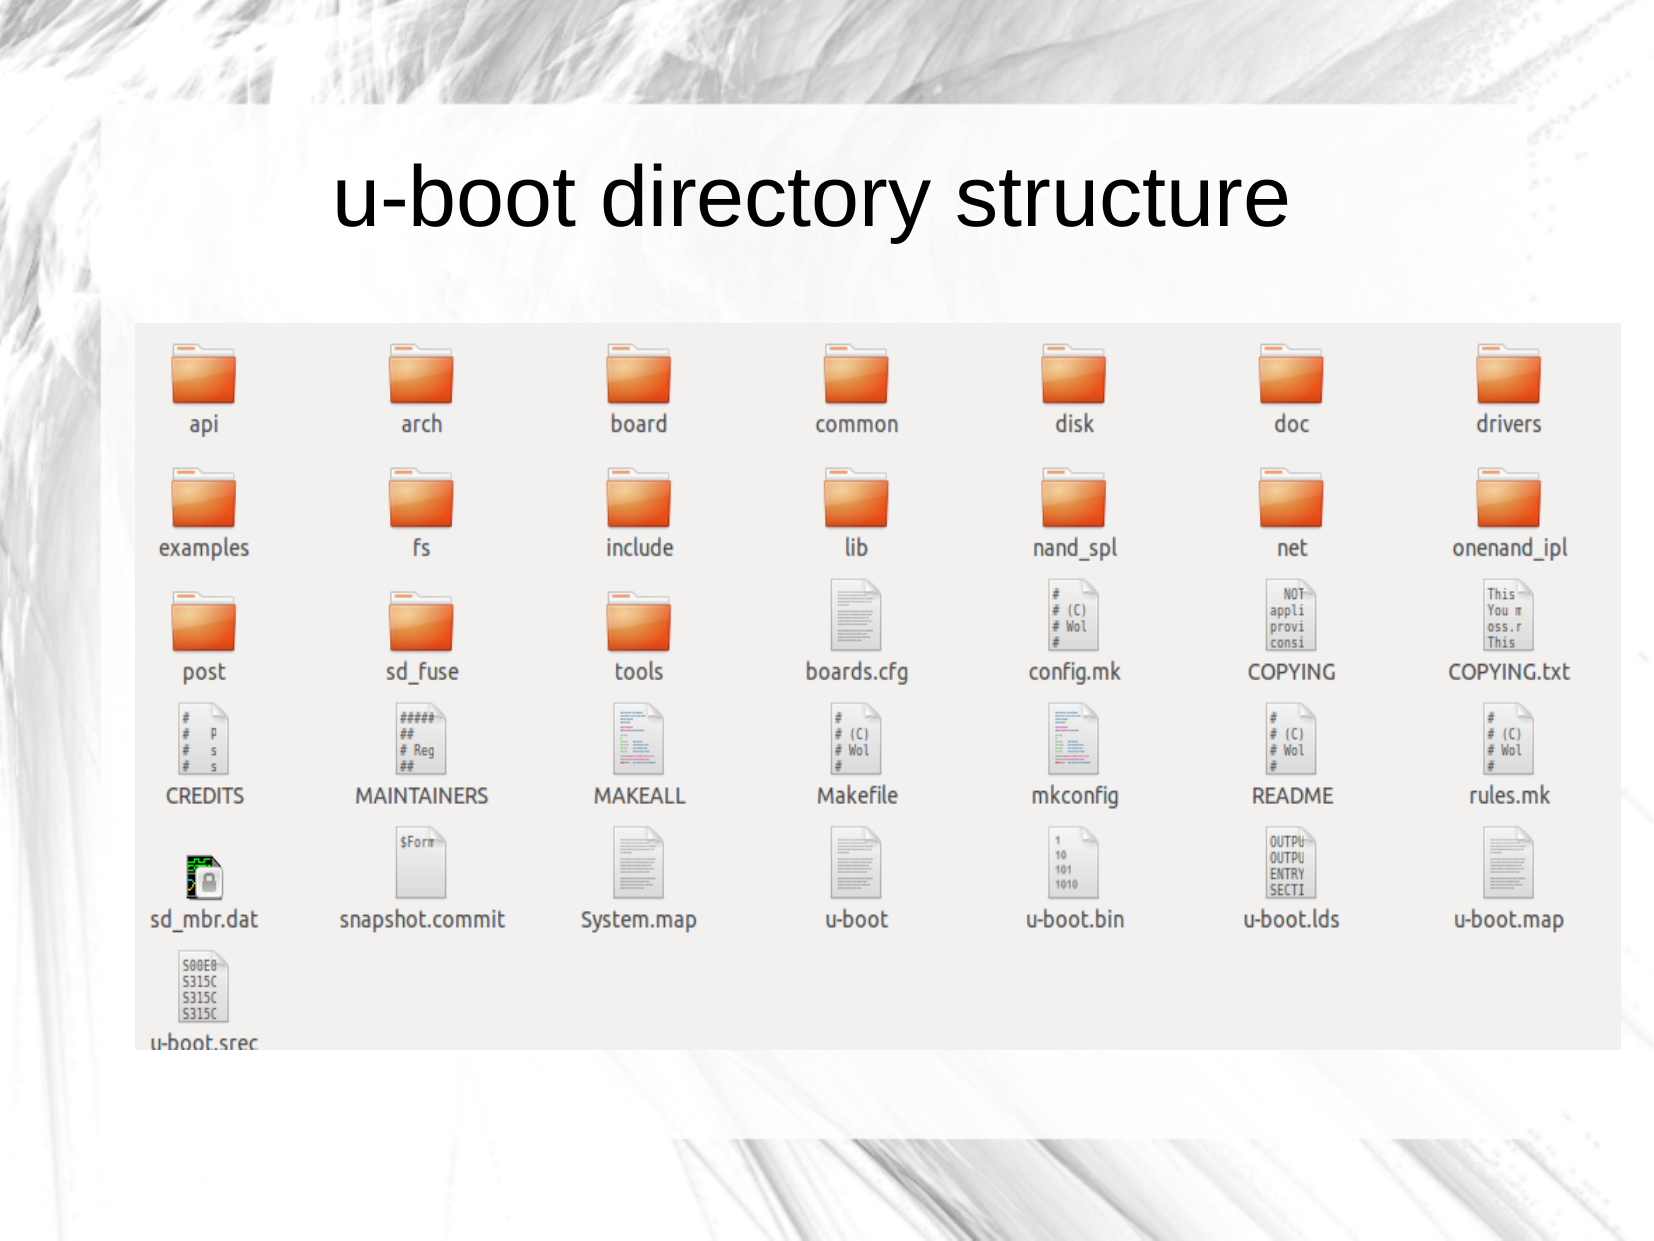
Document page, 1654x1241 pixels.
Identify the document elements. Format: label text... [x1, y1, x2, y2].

title u-boot directory structure [118, 112, 1506, 281]
picture [0, 0, 1654, 1241]
